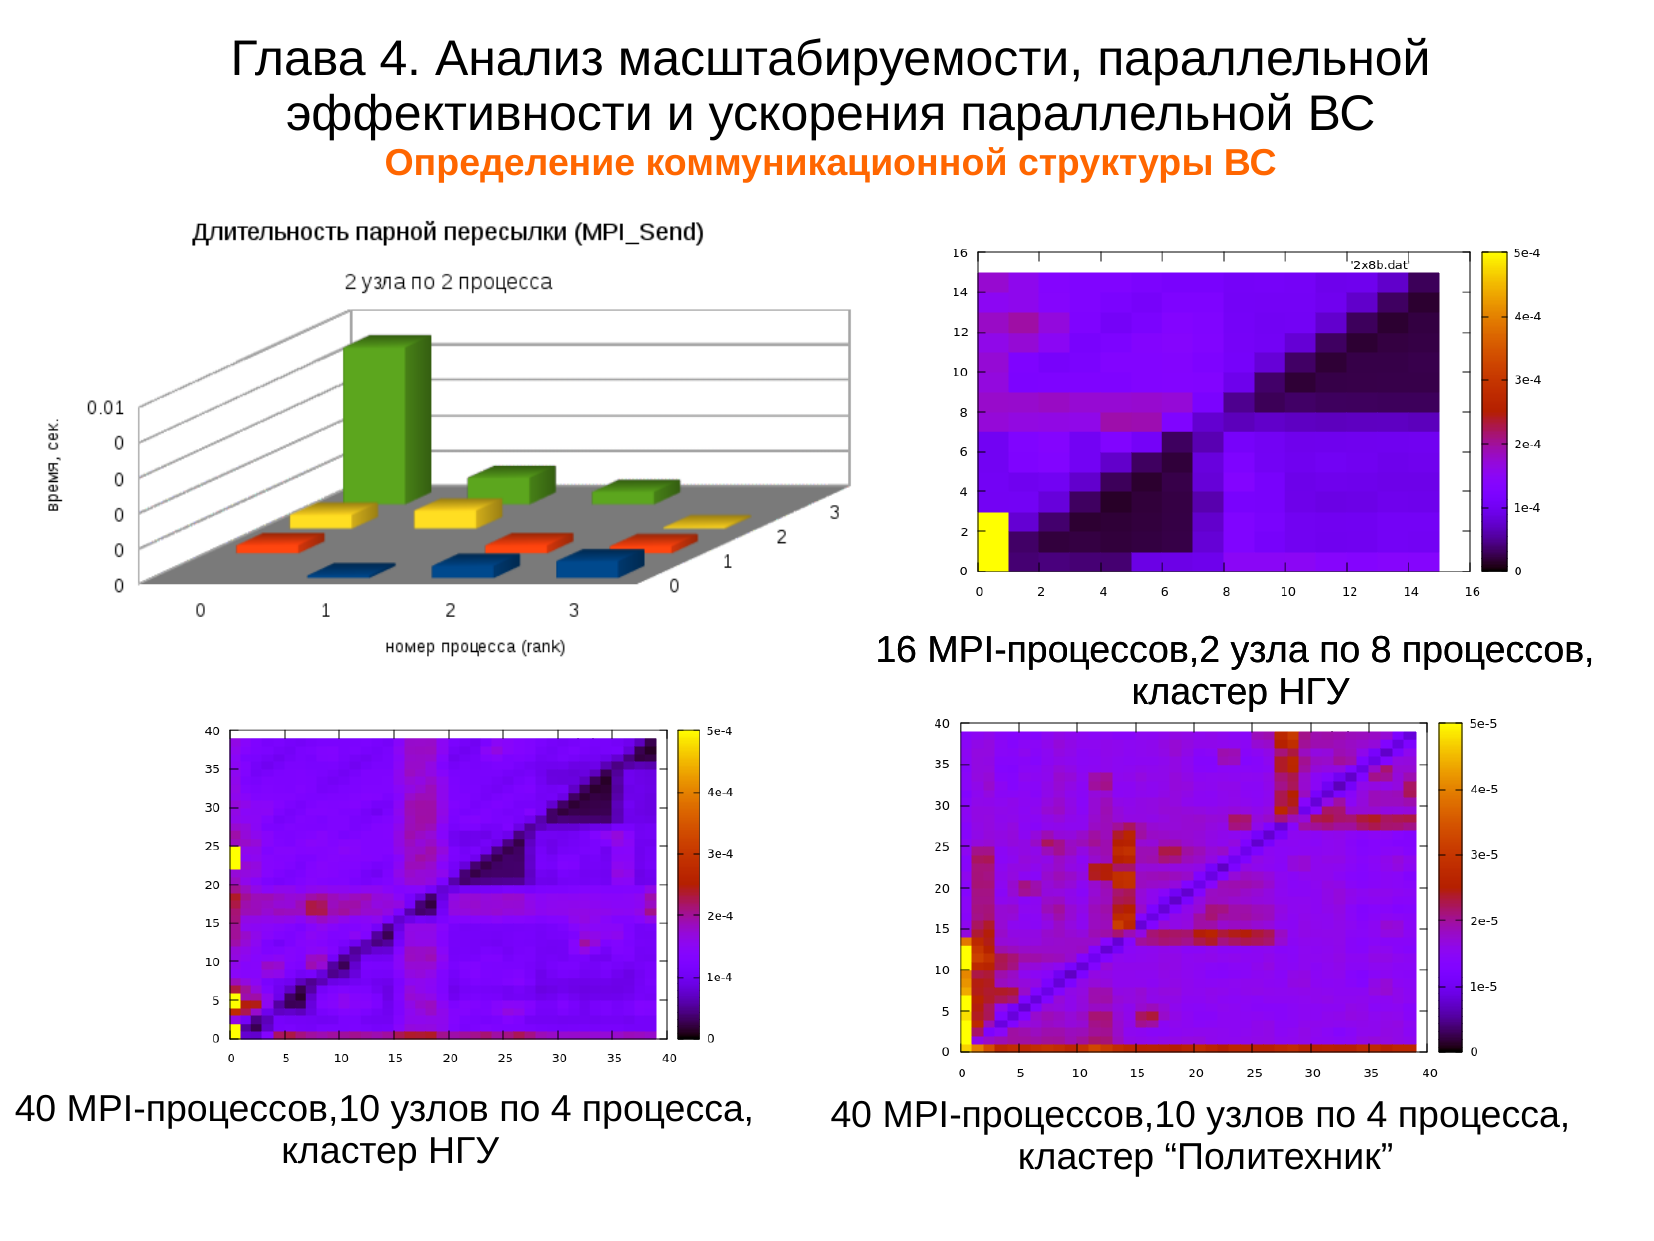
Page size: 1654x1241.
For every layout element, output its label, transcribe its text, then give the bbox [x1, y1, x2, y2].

picture [12, 194, 886, 1080]
text_box 40 MPI-процессов,10 узлов по 4 процесса, кластер “Политехник” [815, 1086, 1596, 1185]
picture [885, 721, 1501, 1086]
text_box 16 MPI-процессов,2 узла по 8 процессов, кластер НГУ [860, 621, 1621, 721]
text_box 40 MPI-процессов,10 узлов по 4 процесса, кластер НГУ [0, 1080, 781, 1179]
title Глава 4. Анализ масштабируемости, параллельной эффективности и ускорения параллельной ВС Определение коммуникационной структуры ВС [86, 2, 1576, 211]
picture [900, 194, 1546, 621]
